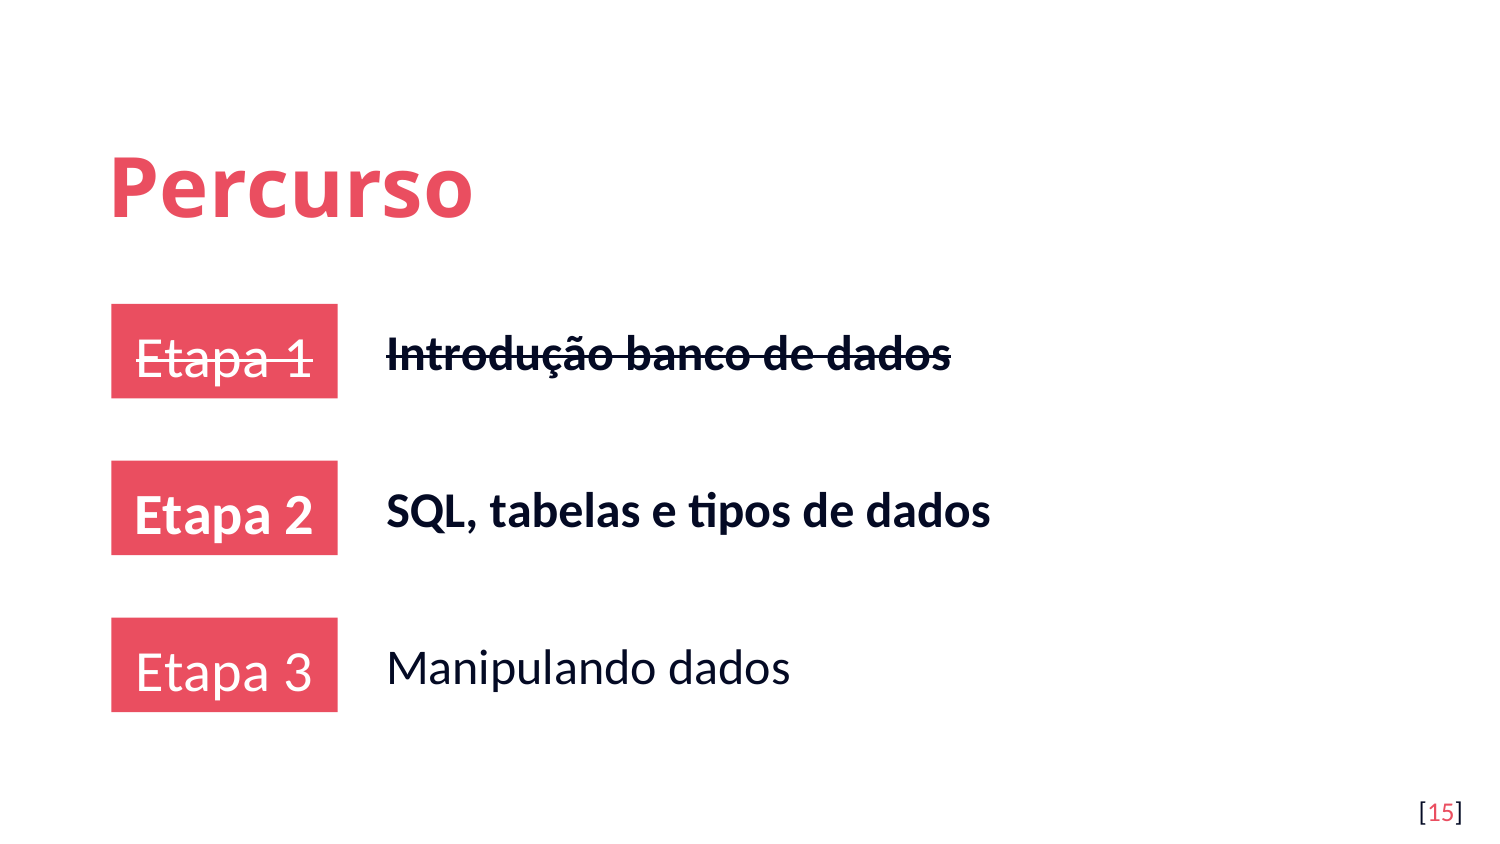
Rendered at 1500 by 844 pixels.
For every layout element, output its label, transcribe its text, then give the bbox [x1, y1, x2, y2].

text_box Etapa 1 [111, 303, 338, 399]
text_box Introdução banco de dados [371, 313, 1384, 389]
text_box Percurso [92, 104, 1309, 243]
text_box Etapa 2 [111, 460, 338, 556]
slide_number [‹#›] [1403, 779, 1494, 844]
text_box Manipulando dados [371, 627, 1384, 703]
text_box SQL, tabelas e tipos de dados [371, 470, 1437, 546]
text_box Etapa 3 [111, 617, 338, 713]
